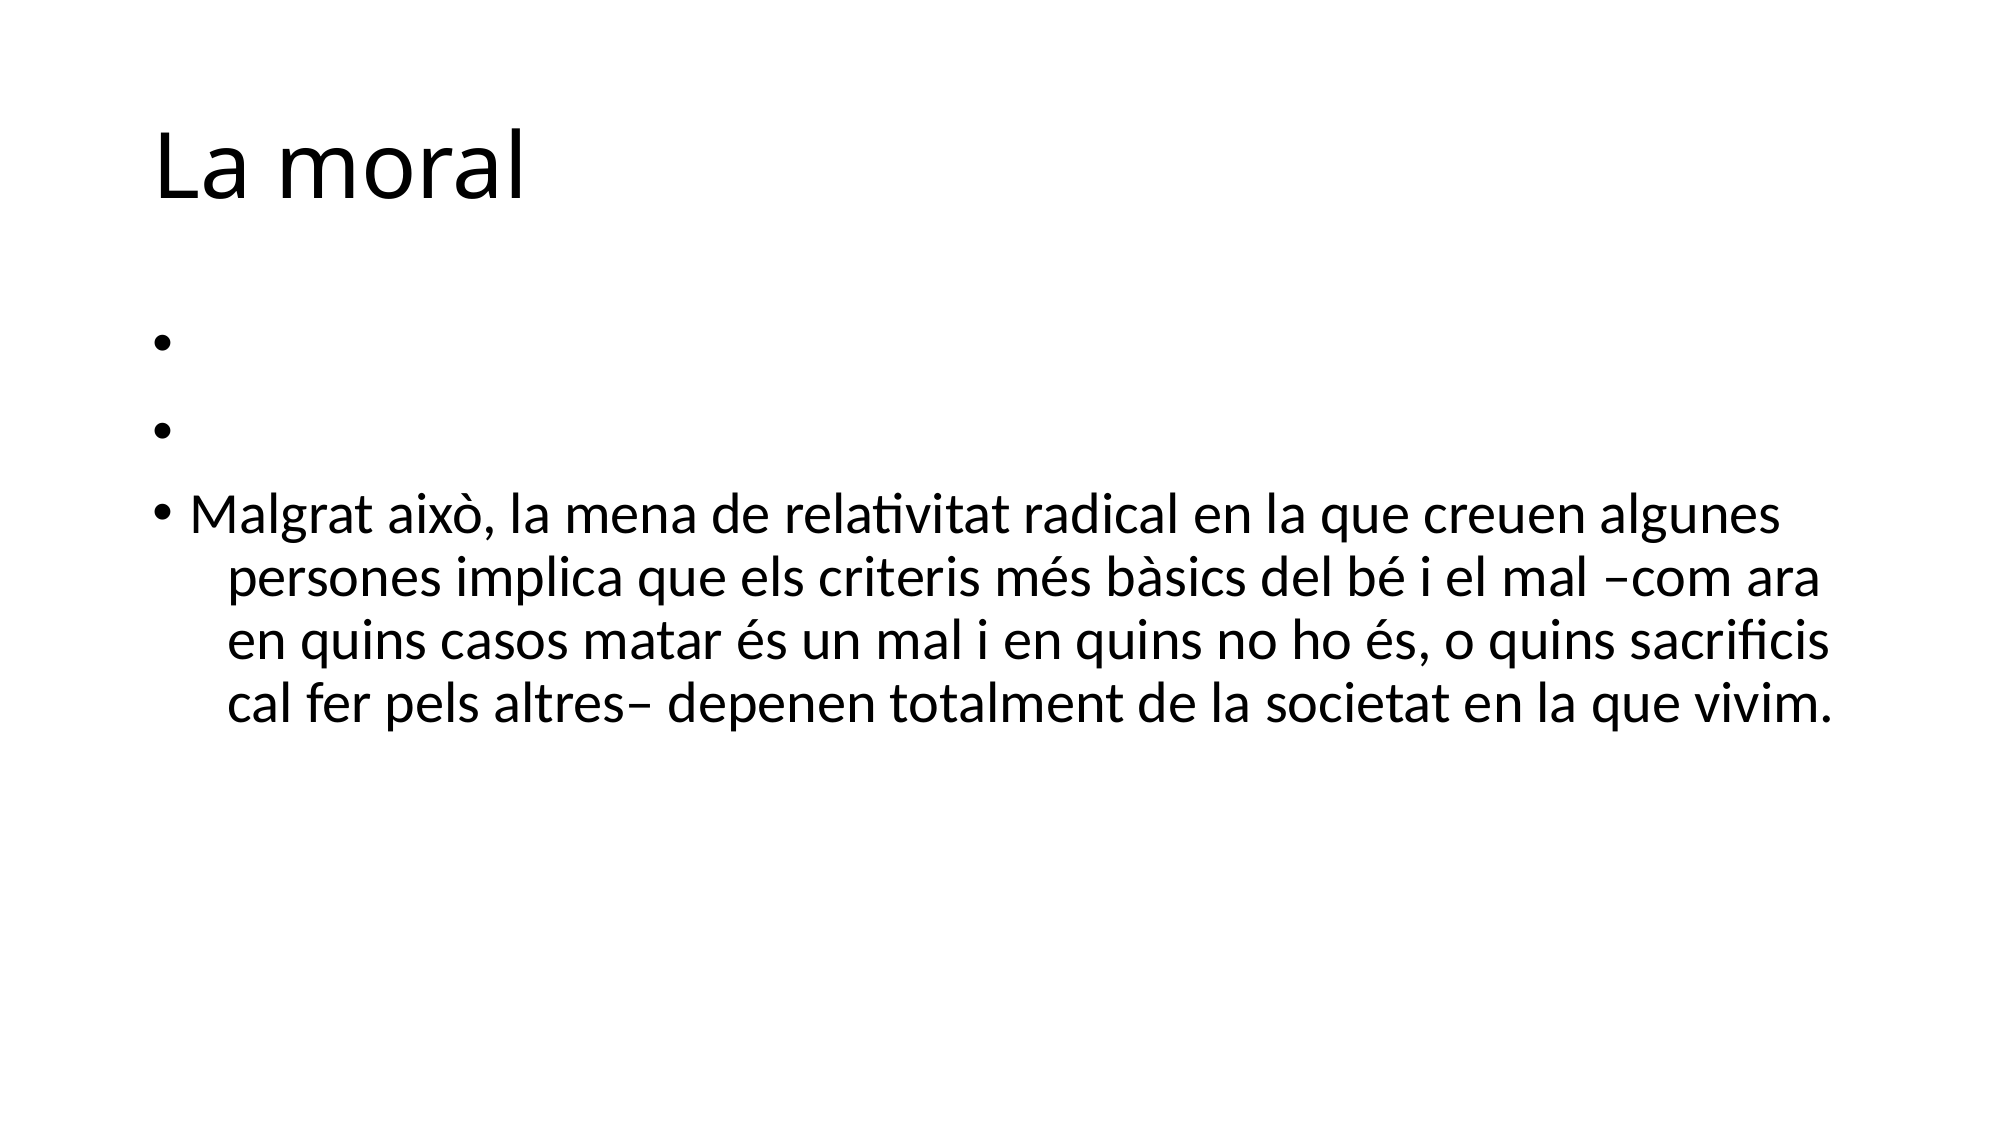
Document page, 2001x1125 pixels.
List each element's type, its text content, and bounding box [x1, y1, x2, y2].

list Malgrat això, la mena de relativitat radical en la que creuen algunes persones implica que els criteris més bàsics del bé i el mal –com ara en quins casos matar és un mal i en quins no ho és, o quins sacrificis cal fer pels altres– depenen totalment de la societat en la que vivim. [137, 299, 1863, 1014]
title La moral [137, 59, 1863, 278]
